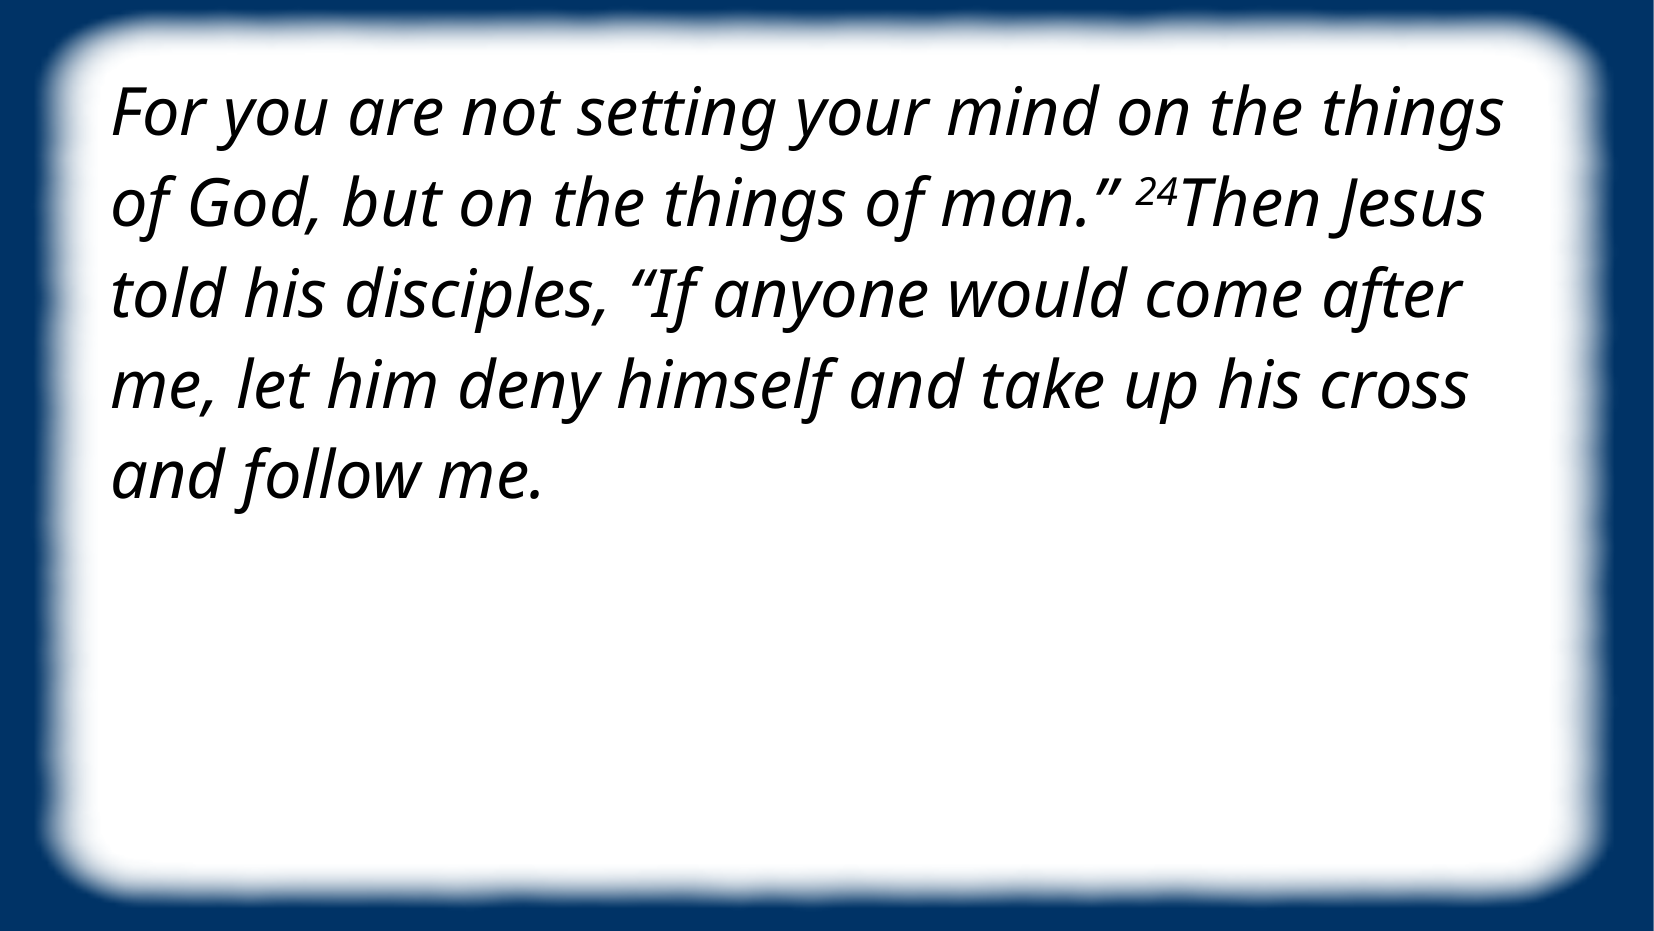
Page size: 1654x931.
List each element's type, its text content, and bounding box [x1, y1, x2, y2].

text_box For you are not setting your mind on the things of God, but on the things of man.” 24Then Jesus told his disciples, “If anyone would come after me, let him deny himself and take up his cross and follow me. [95, 57, 1566, 542]
picture [0, 0, 1654, 931]
